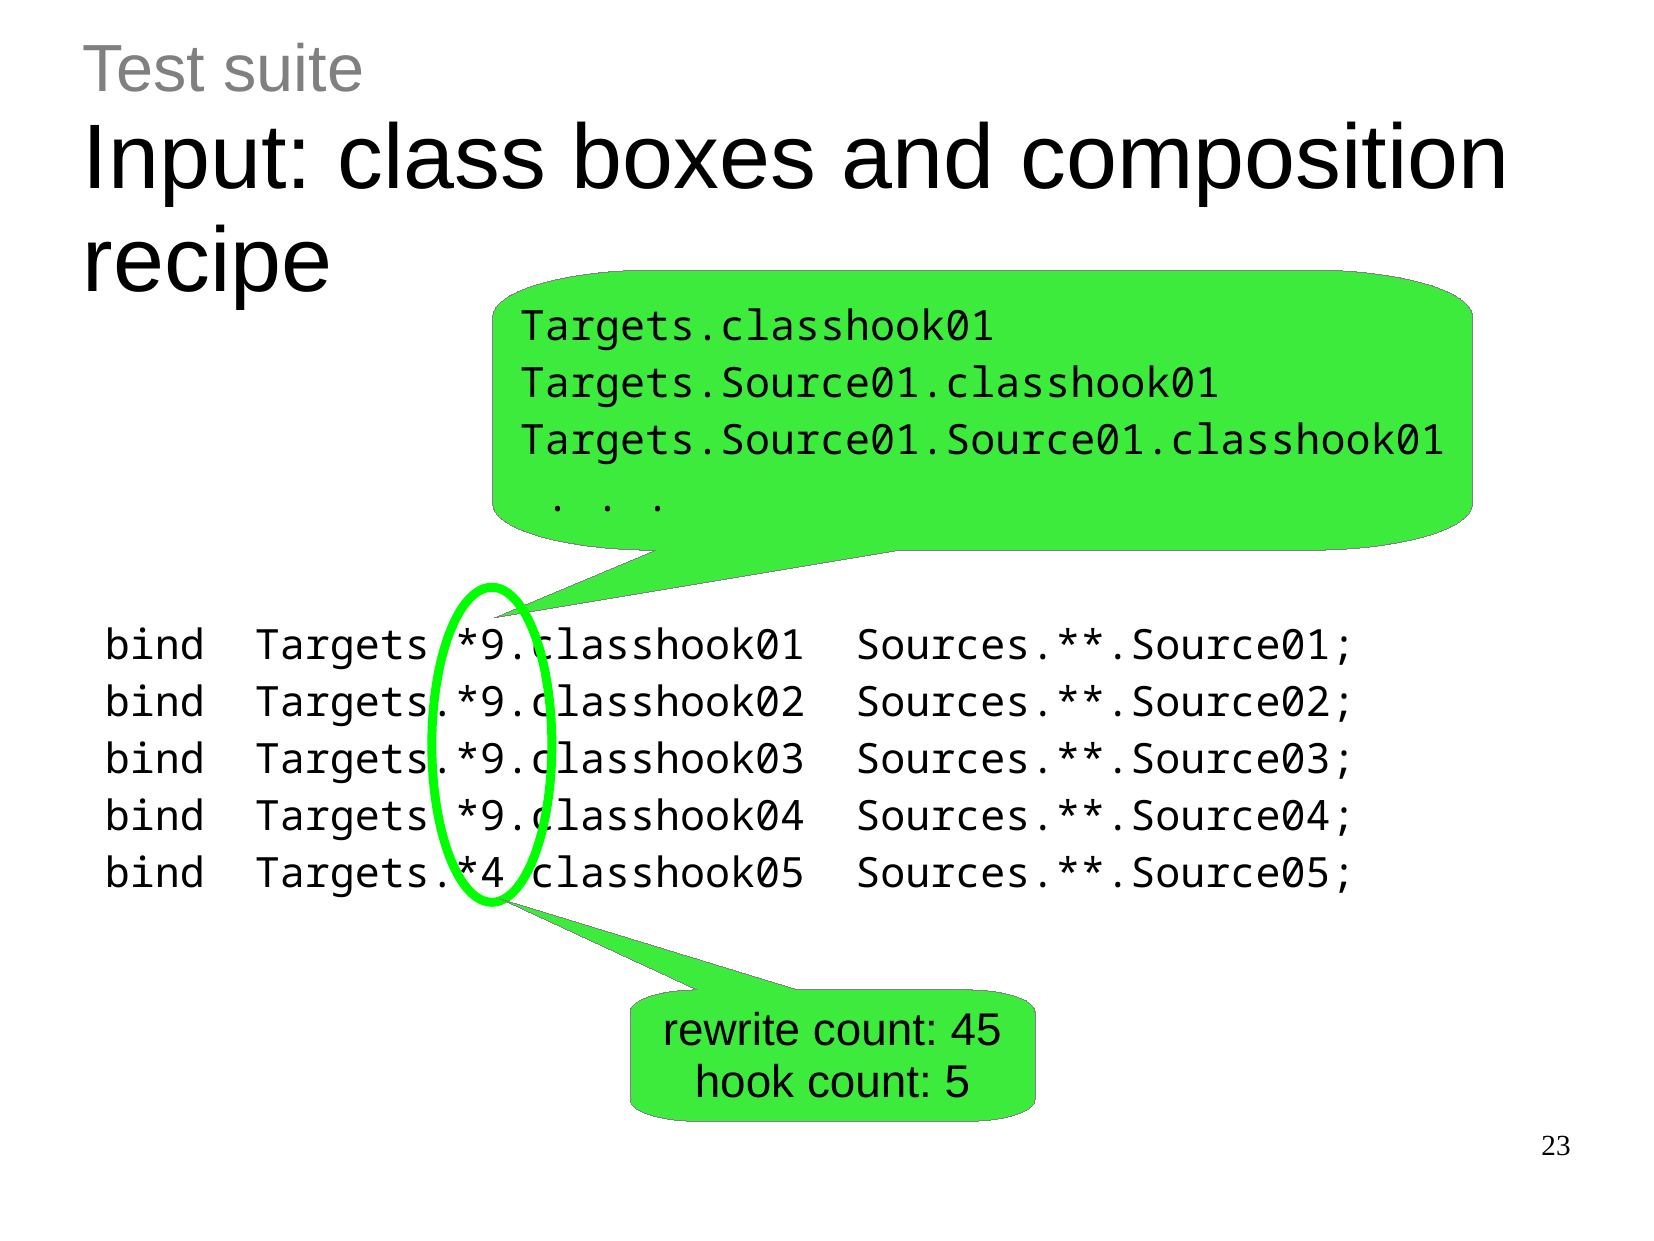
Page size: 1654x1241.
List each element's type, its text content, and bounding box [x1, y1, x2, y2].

title Test suite Input: class boxes and composition recipe [82, 30, 1571, 311]
text_box Targets.classhook01 Targets.Source01.classhook01 Targets.Source01.Source01.classhook01 . . . [492, 270, 1473, 613]
text_box [431, 587, 552, 903]
text_box bind Targets.*9.classhook01 Sources.**.Source01; bind Targets.*9.classhook02 Sources.**.Source02; bind Targets.*9.classhook03 Sources.**.Source03; bind Targets.*9.classhook04 Sources.**.Source04; bind Targets.*4.classhook05 Sources.**.Source05; [90, 607, 462, 865]
text_box rewrite count: 45 hook count: 5 [500, 898, 1036, 1122]
text_box bind Targets.*9.classhook01 Sources.**.Source01; bind Targets.*9.classhook02 Sources.**.Source02; bind Targets.*9.classhook03 Sources.**.Source03; bind Targets.*9.classhook04 Sources.**.Source04; bind Targets.*4.classhook05 Sources.**.Source05; [526, 607, 1411, 865]
